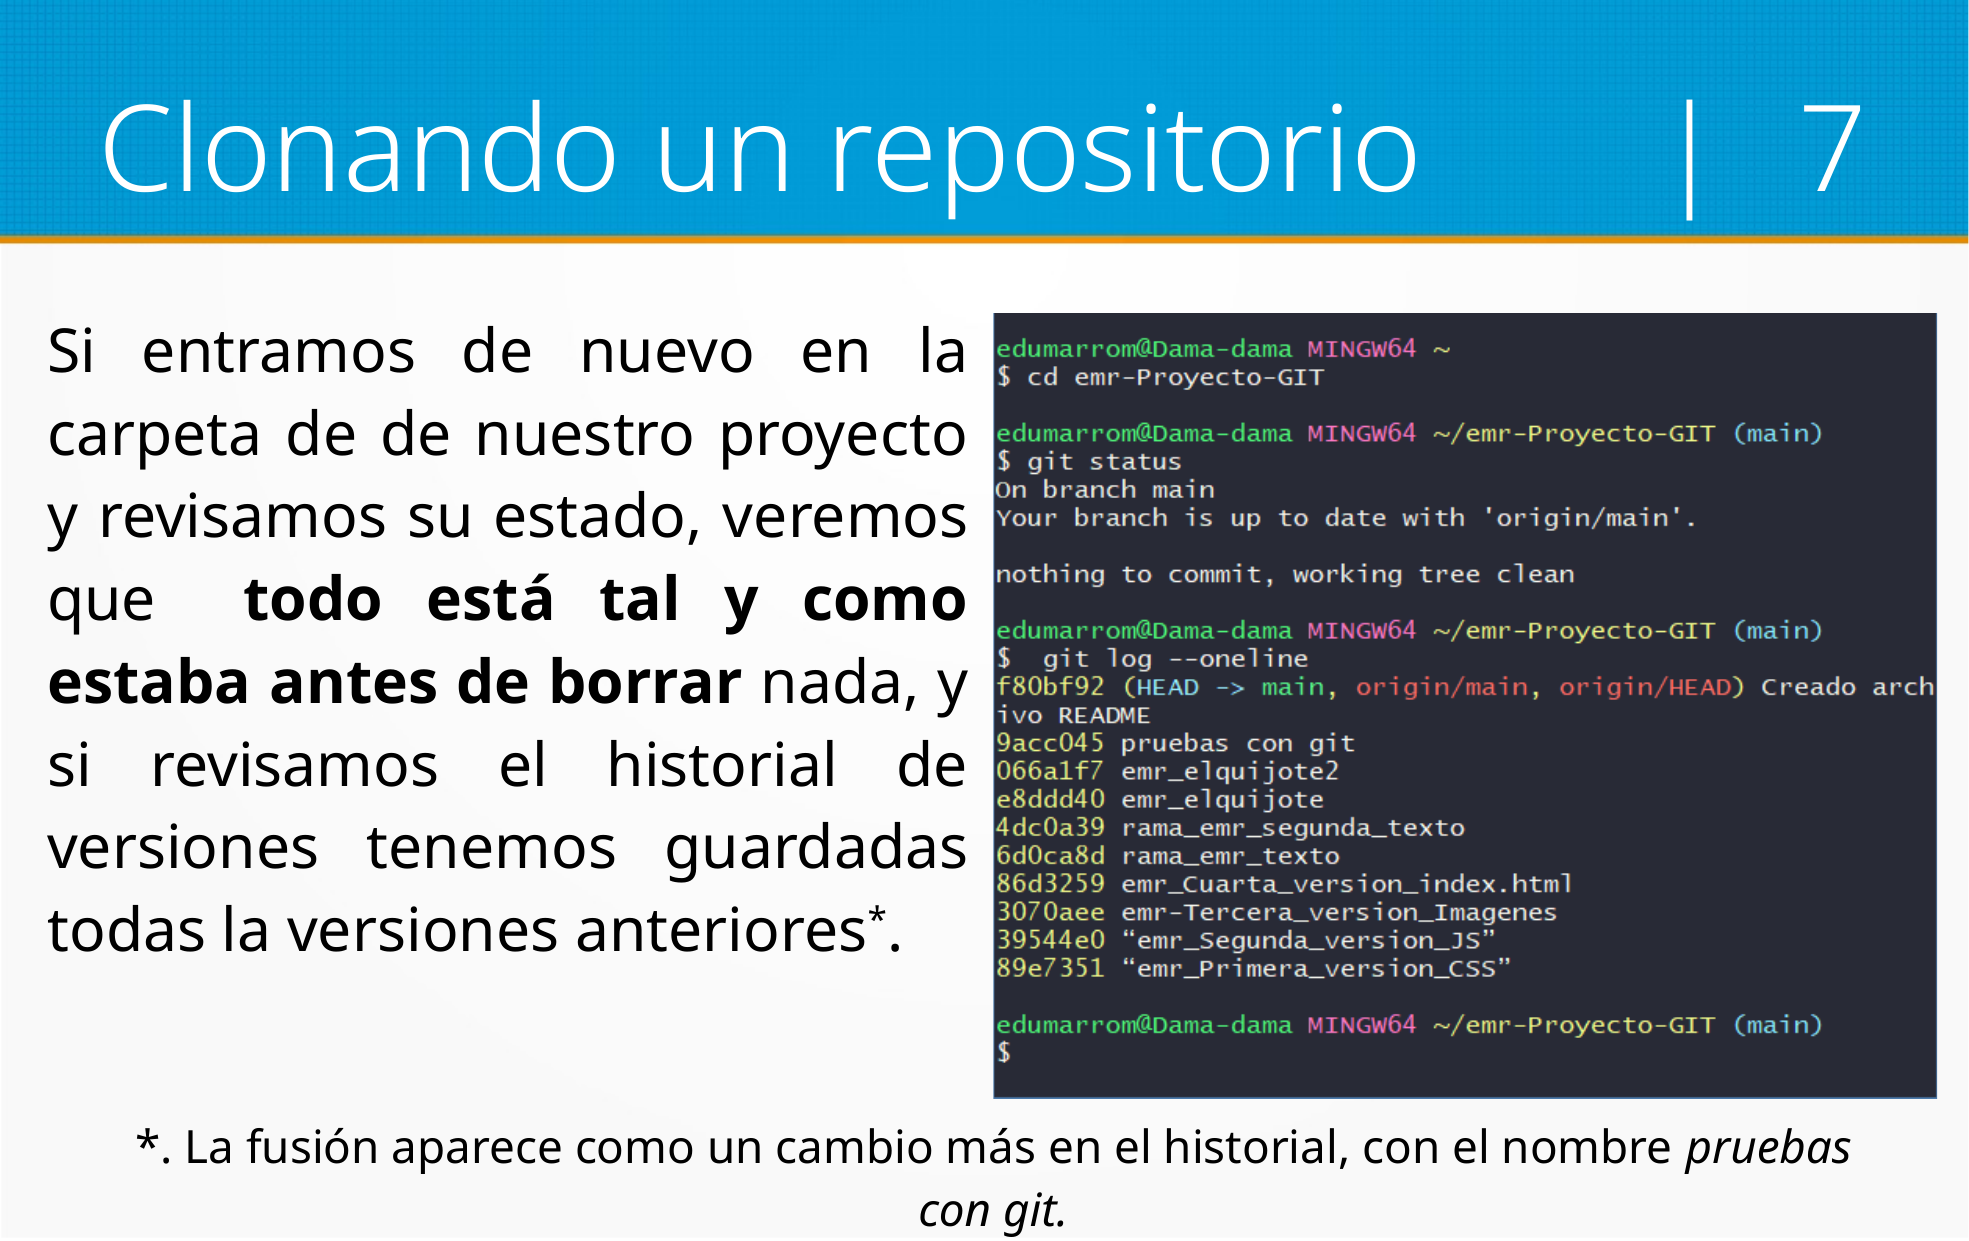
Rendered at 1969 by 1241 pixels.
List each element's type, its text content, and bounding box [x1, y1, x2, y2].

text_box *. La fusión aparece como un cambio más en el historial, con el nombre pruebas con git. [95, 1113, 1892, 1241]
list Si entramos de nuevo en la carpeta de de nuestro proyecto y revisamos su estado, veremos que todo está tal y como estaba antes de borrar nada, y si revisamos el historial de versiones tenemos guardadas todas la versiones anteriores*. [47, 307, 969, 981]
title Clonando un repositorio | 7 [98, 19, 1870, 227]
picture [0, 233, 1969, 1241]
